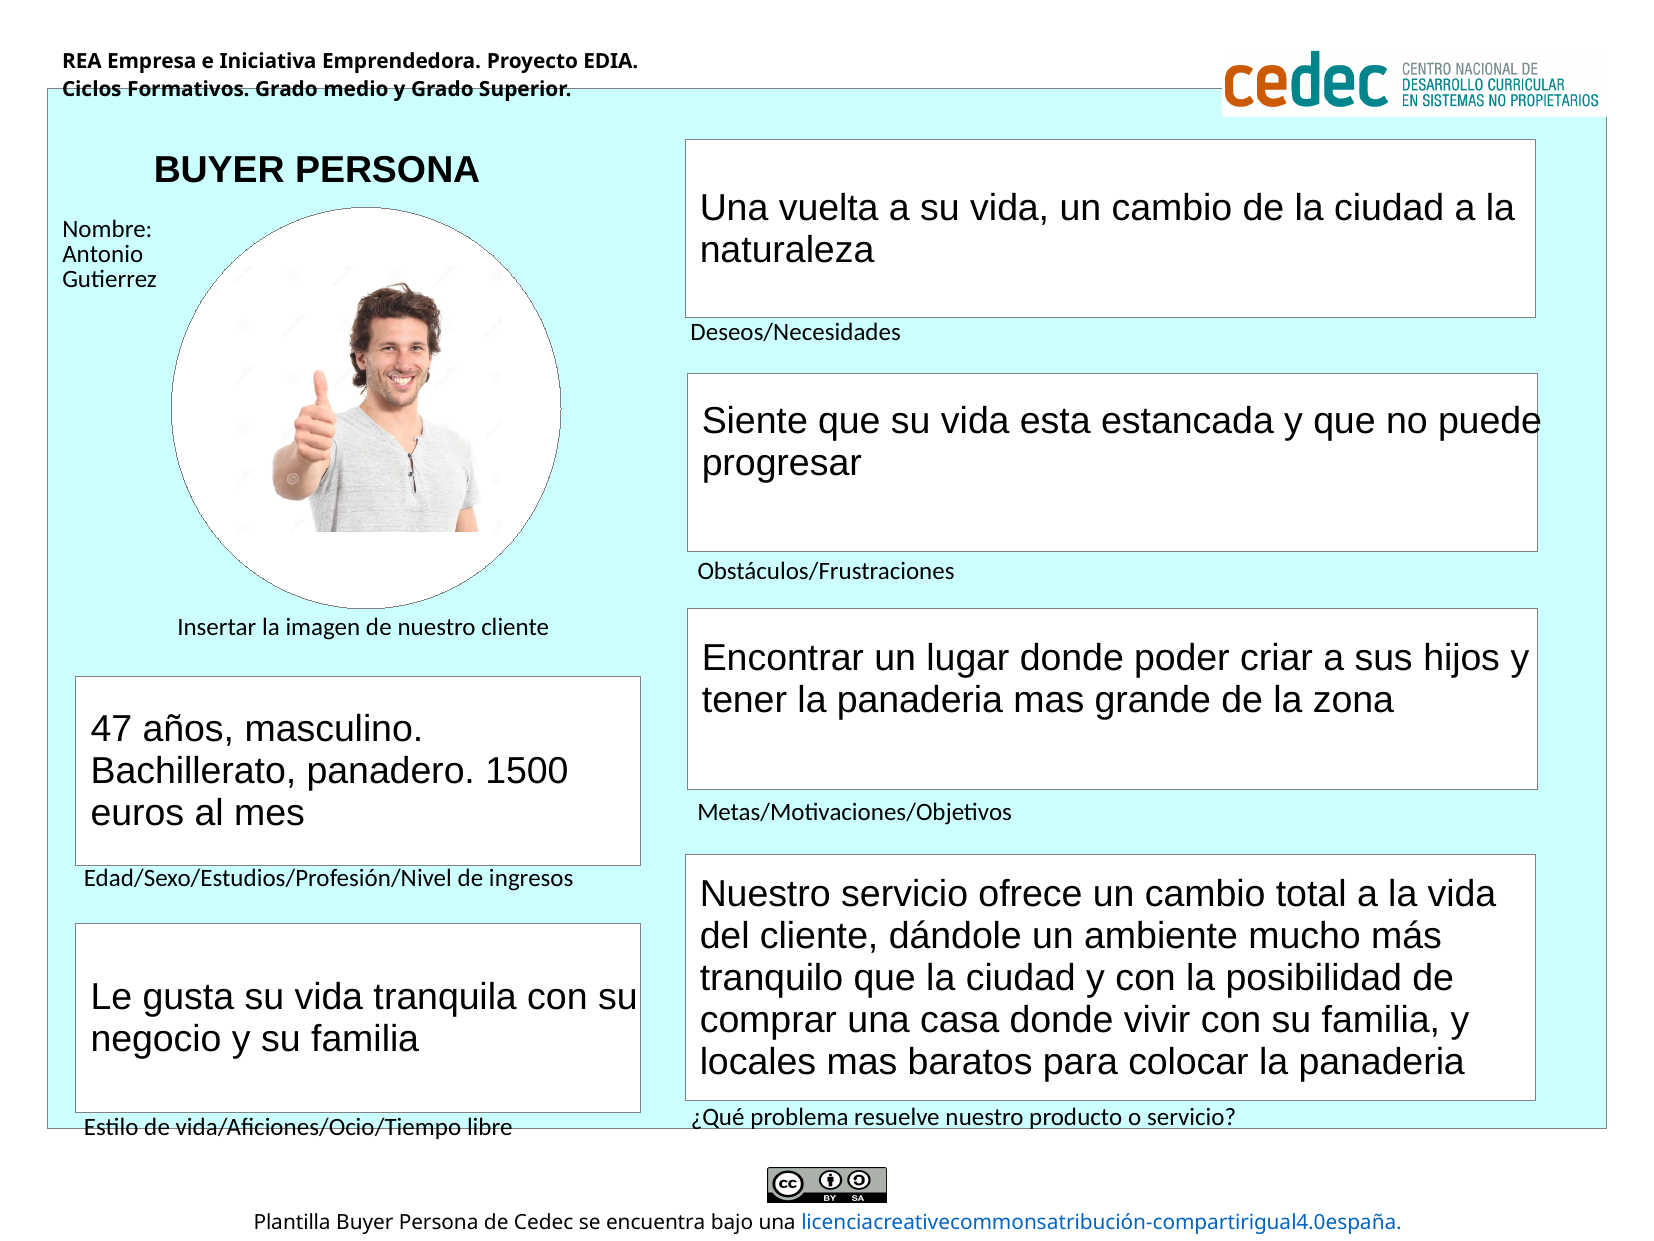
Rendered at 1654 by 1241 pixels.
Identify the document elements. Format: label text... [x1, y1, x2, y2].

text_box Insertar la imagen de nuestro cliente [162, 608, 571, 655]
text_box Nombre: Antonio Gutierrez [47, 211, 248, 302]
text_box Siente que su vida esta estancada y que no puede progresar [687, 374, 1538, 551]
text_box Nuestro servicio ofrece un cambio total a la vida del cliente, dándole un ambiente mucho más tranquilo que la ciudad y con la posibilidad de comprar una casa donde vivir con su familia, y locales mas baratos para colocar la panaderia [685, 855, 1535, 1100]
text_box Una vuelta a su vida, un cambio de la ciudad a la naturaleza [685, 140, 1535, 318]
text_box Obstáculos/Frustraciones [682, 553, 1091, 599]
text_box 47 años, masculino. Bachillerato, panadero. 1500 euros al mes [76, 676, 640, 865]
picture [1222, 48, 1607, 117]
text_box Encontrar un lugar donde poder criar a sus hijos y tener la panaderia mas grande de la zona [687, 609, 1538, 790]
text_box Edad/Sexo/Estudios/Profesión/Nivel de ingresos [68, 860, 634, 906]
picture [767, 1167, 887, 1200]
text_box Metas/Motivaciones/Objetivos [682, 793, 1091, 840]
text_box [47, 89, 1606, 1128]
text_box ¿Qué problema resuelve nuestro producto o servicio? [675, 1099, 1298, 1145]
text_box BUYER PERSONA [138, 141, 500, 200]
text_box REA Empresa e Iniciativa Emprendedora. Proyecto EDIA. Ciclos Formativos. Grado medio y Grado Superior. [47, 39, 654, 110]
text_box Le gusta su vida tranquila con su negocio y su familia [76, 923, 640, 1112]
text_box Plantilla Buyer Persona de Cedec se encuentra bajo una licenciacreativecommonsatribución-compartirigual4.0españa. [165, 1200, 1490, 1241]
text_box Deseos/Necesidades [675, 314, 1084, 360]
picture [236, 266, 502, 532]
text_box Estilo de vida/Aficiones/Ocio/Tiempo libre [68, 1109, 558, 1155]
